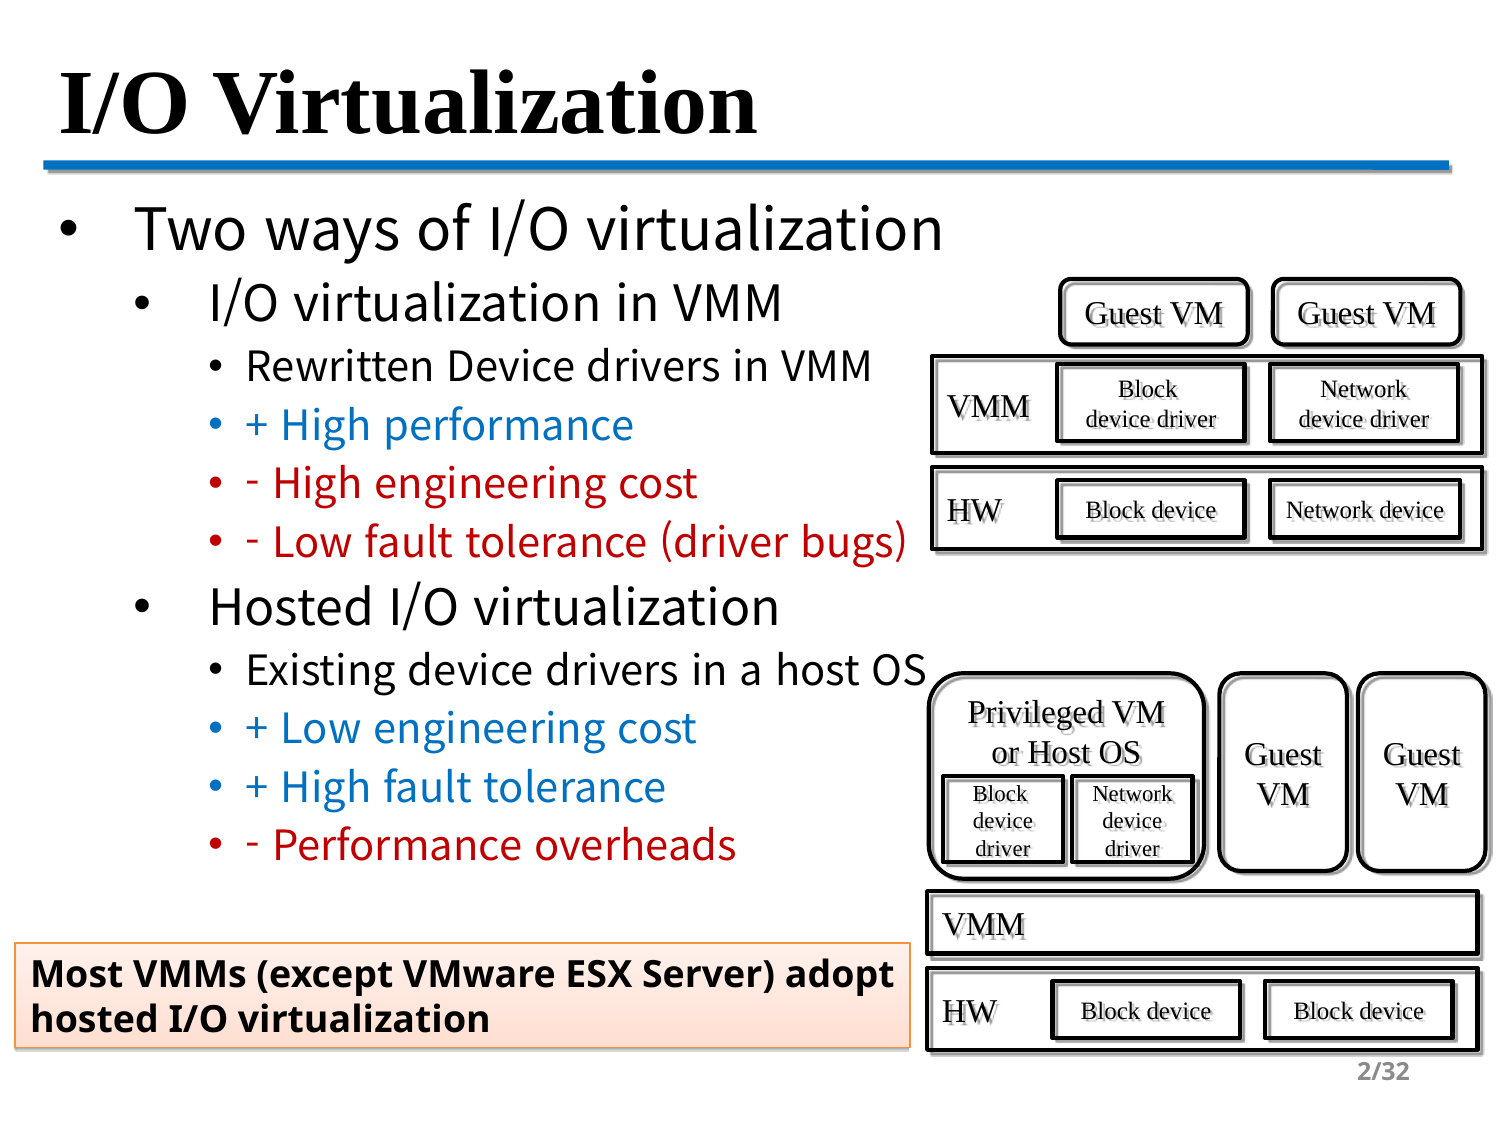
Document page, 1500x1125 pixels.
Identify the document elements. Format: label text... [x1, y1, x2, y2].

list Two ways of I/O virtualization I/O virtualization in VMM Rewritten Device drivers in VMM + High performance - High engineering cost - Low fault tolerance (driver bugs) Hosted I/O virtualization Existing device drivers in a host OS + Low engineering cost + High fault tolerance - Performance overheads [43, 184, 1449, 1012]
text_box Guest VM [1357, 673, 1486, 872]
text_box Guest VM [1060, 278, 1248, 345]
text_box VMM [931, 356, 1483, 453]
text_box VMM [927, 891, 1478, 954]
text_box Privileged VM or Host OS [928, 673, 1205, 879]
text_box Block device driver [1057, 363, 1245, 442]
slide_number <number>/32 [1074, 1042, 1425, 1103]
text_box Guest VM [1272, 278, 1461, 345]
text_box Network device [1269, 480, 1461, 538]
text_box Network device driver [1269, 363, 1458, 442]
text_box Block device [1057, 480, 1245, 538]
text_box Network device driver [1072, 776, 1193, 863]
text_box Most VMMs (except VMware ESX Server) adopt hosted I/O virtualization [15, 942, 910, 1048]
text_box Guest VM [1219, 673, 1347, 872]
text_box HW [931, 467, 1483, 550]
text_box Block device driver [942, 776, 1064, 863]
title I/O Virtualization [43, 21, 1449, 173]
text_box Block device [1052, 980, 1240, 1039]
text_box Block device [1265, 980, 1453, 1039]
text_box HW [927, 967, 1478, 1050]
